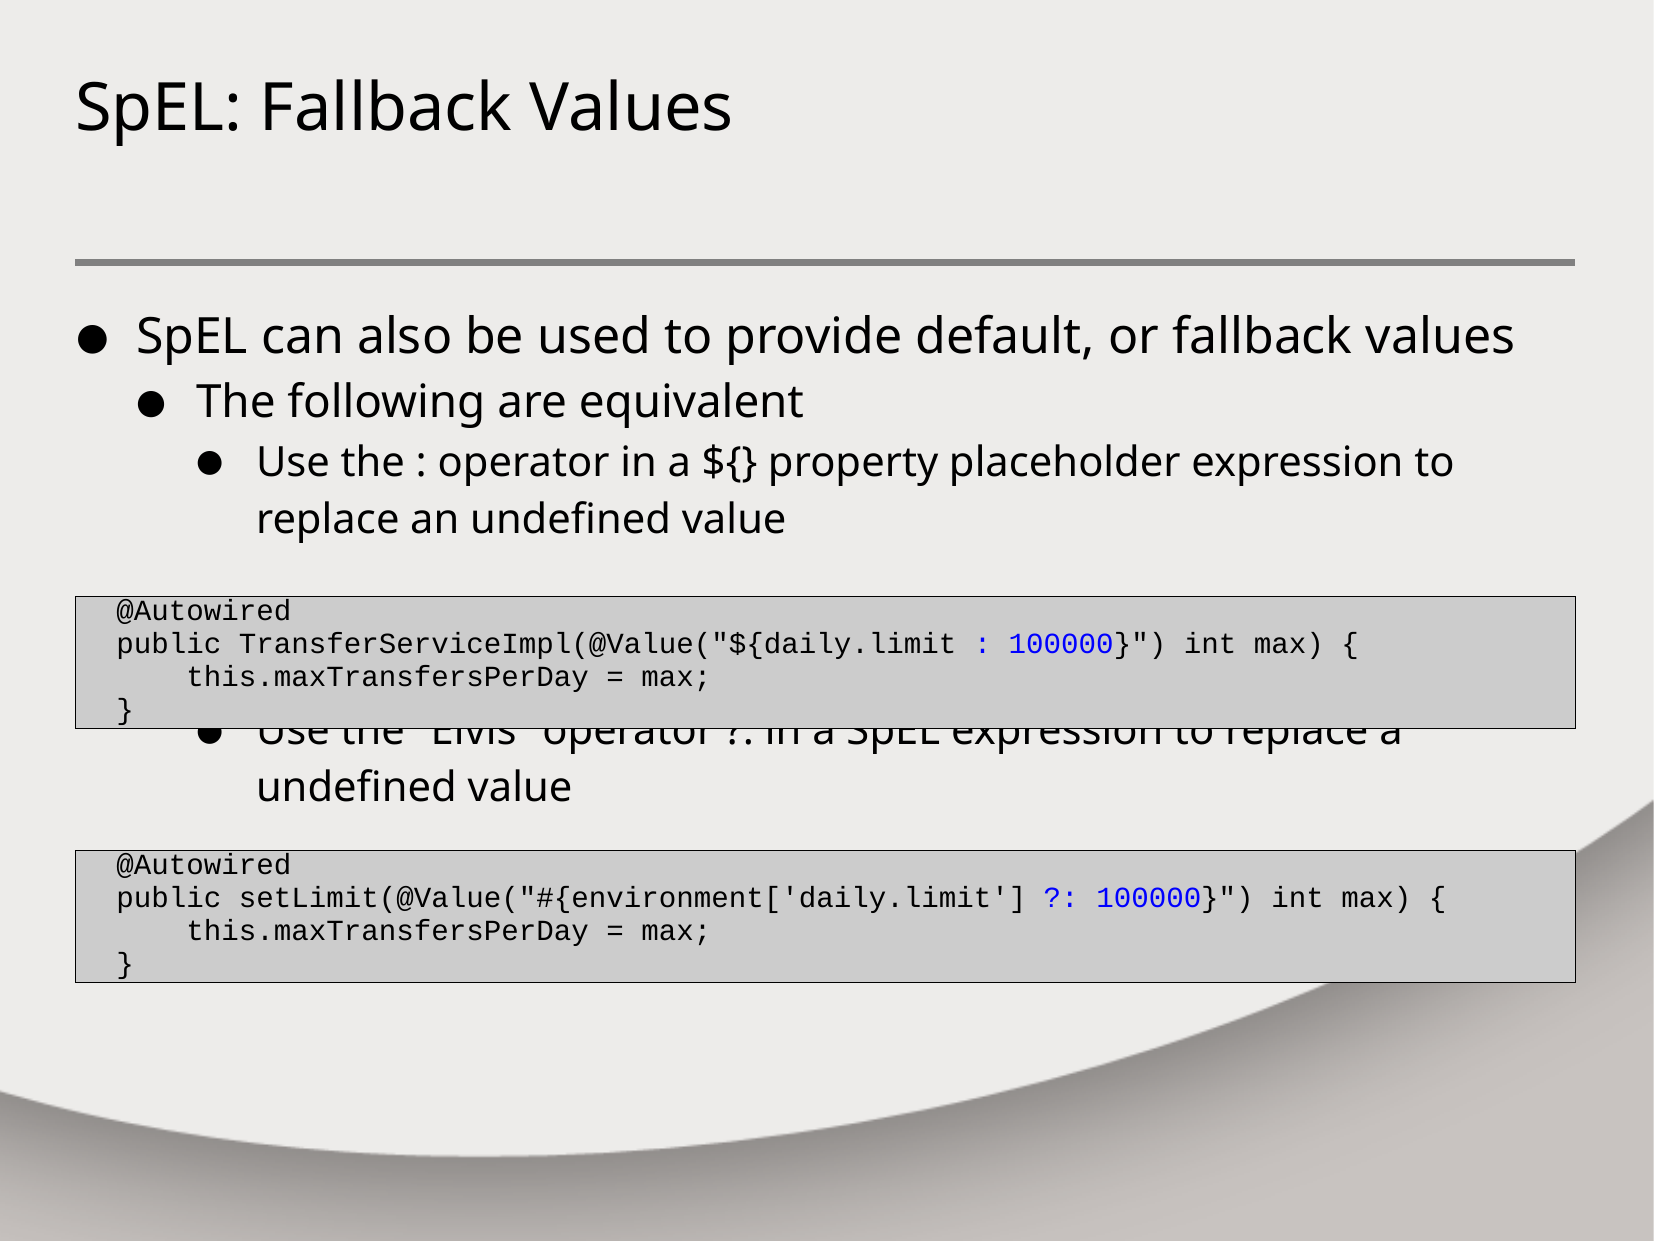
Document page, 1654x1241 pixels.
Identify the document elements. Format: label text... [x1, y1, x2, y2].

title SpEL: Fallback Values [75, 75, 1576, 226]
text_box @Autowired public setLimit(@Value("#{environment['daily.limit'] ?: 100000}") int max) { this.maxTransfersPerDay = max; } [75, 850, 1576, 983]
picture [0, 0, 1654, 1241]
list SpEL can also be used to provide default, or fallback values The following are equivalent Use the : operator in a ${} property placeholder expression to replace an undefined value Use the “Elvis” operator ?: in a SpEL expression to replace a undefined value [76, 300, 1577, 1164]
text_box @Autowired public TransferServiceImpl(@Value("${daily.limit : 100000}") int max) { this.maxTransfersPerDay = max; } [75, 596, 1576, 729]
